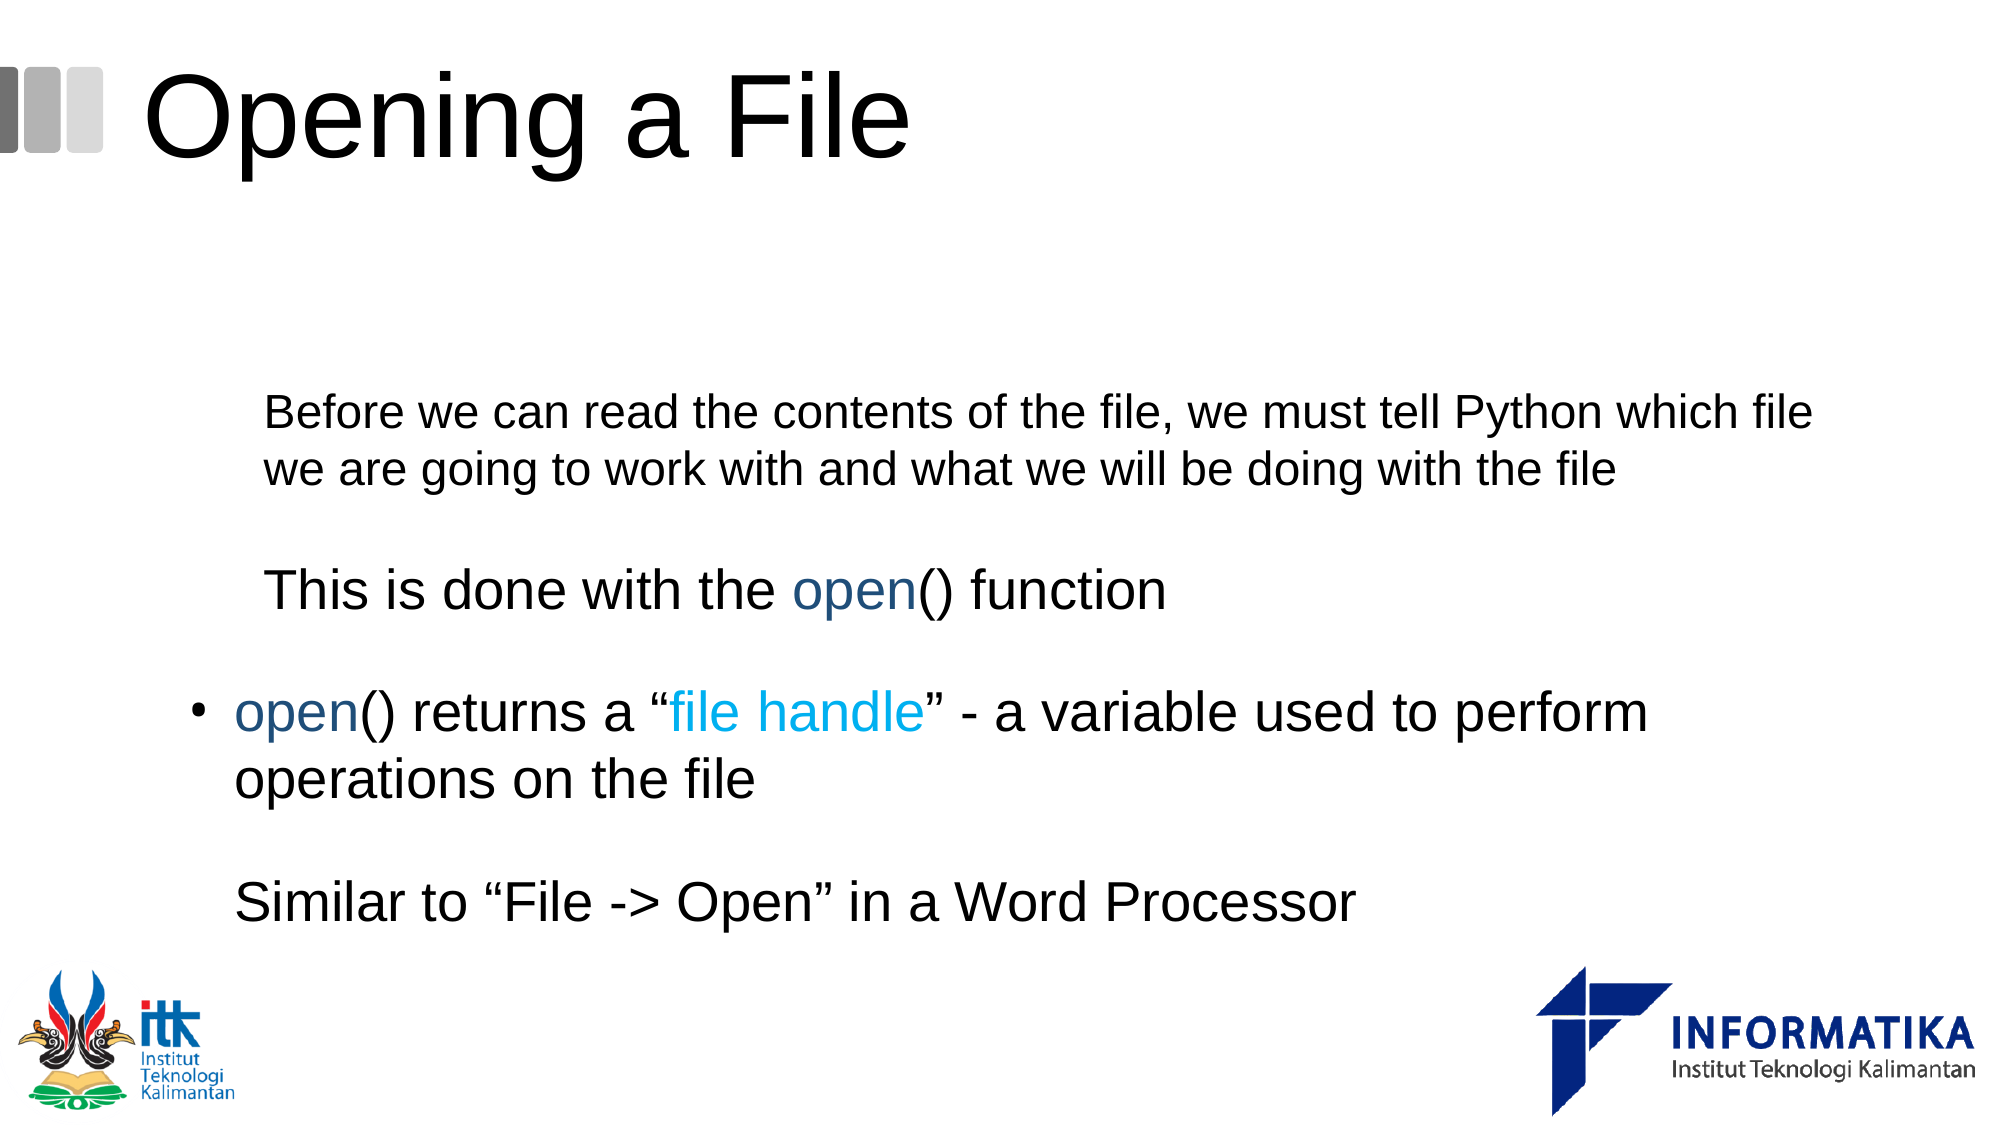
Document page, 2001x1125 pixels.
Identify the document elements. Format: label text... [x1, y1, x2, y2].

picture [0, 935, 253, 1125]
picture [1534, 965, 1976, 1118]
title Opening a File [137, 1, 1863, 219]
list Before we can read the contents of the file, we must tell Python which file we are going to work with and what we will be doing with the file This is done with the open() function open() returns a “file handle” - a variable used to perform operations on the file Similar to “File -> Open” in a Word Processor [137, 299, 1863, 1014]
